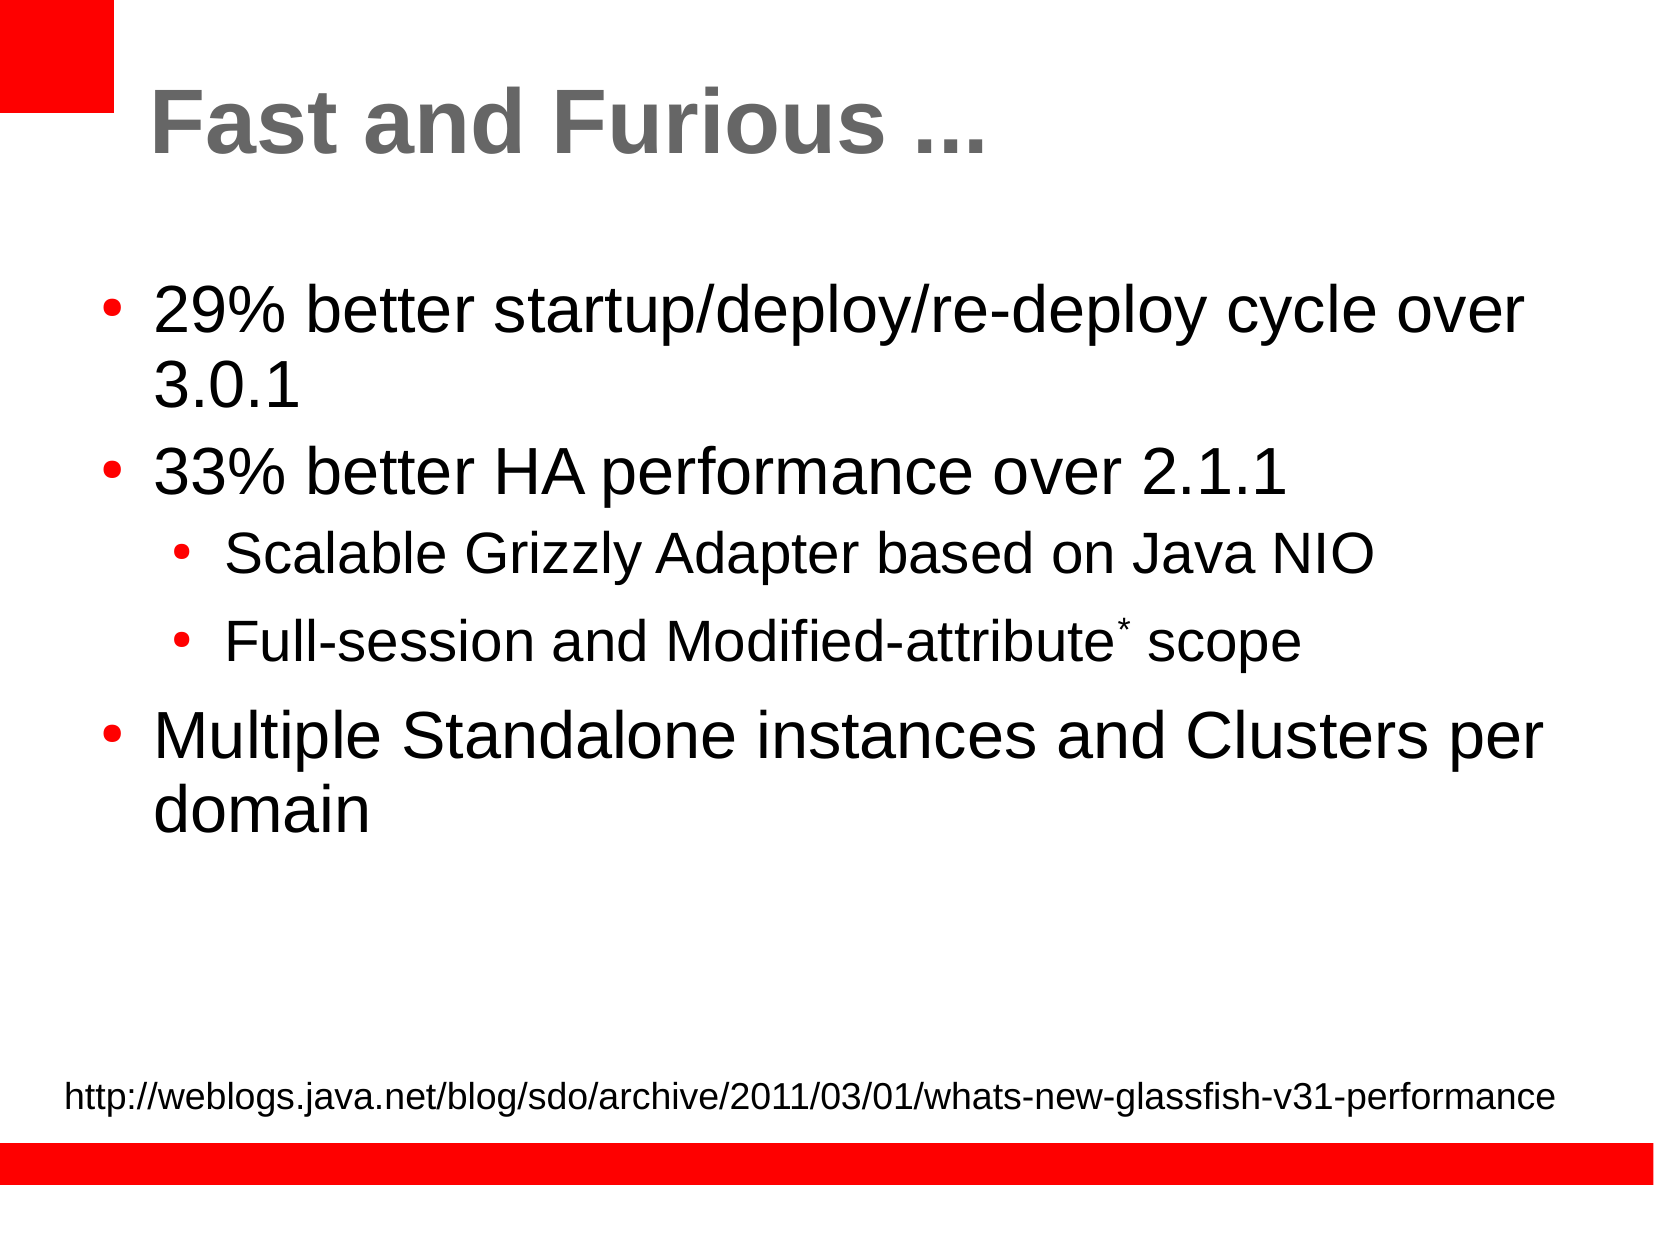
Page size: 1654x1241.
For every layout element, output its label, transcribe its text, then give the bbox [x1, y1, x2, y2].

list 29% better startup/deploy/re-deploy cycle over 3.0.1 33% better HA performance over 2.1.1 Scalable Grizzly Adapter based on Java NIO Full-session and Modified-attribute* scope Multiple Standalone instances and Clusters per domain [82, 272, 1571, 1068]
text_box http://weblogs.java.net/blog/sdo/archive/2011/03/01/whats-new-glassfish-v31-performance [49, 1068, 1576, 1126]
picture [0, 0, 114, 113]
picture [0, 1143, 1654, 1185]
title Fast and Furious ... [149, 31, 1595, 212]
